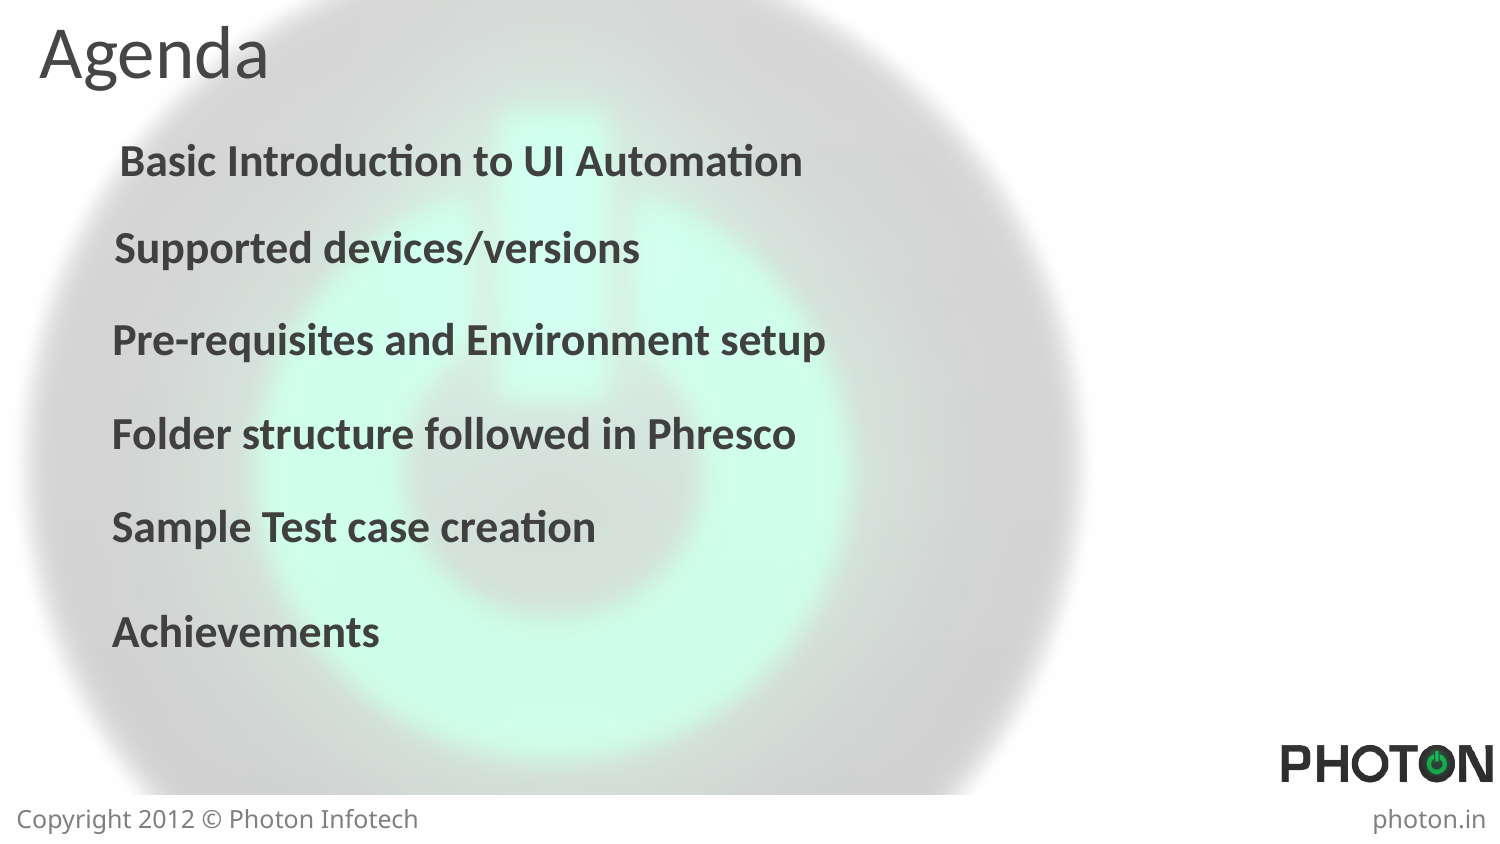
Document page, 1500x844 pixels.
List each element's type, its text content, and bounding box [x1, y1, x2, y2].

title Agenda [24, 0, 1463, 122]
picture [1275, 741, 1497, 786]
picture [0, 0, 1110, 795]
